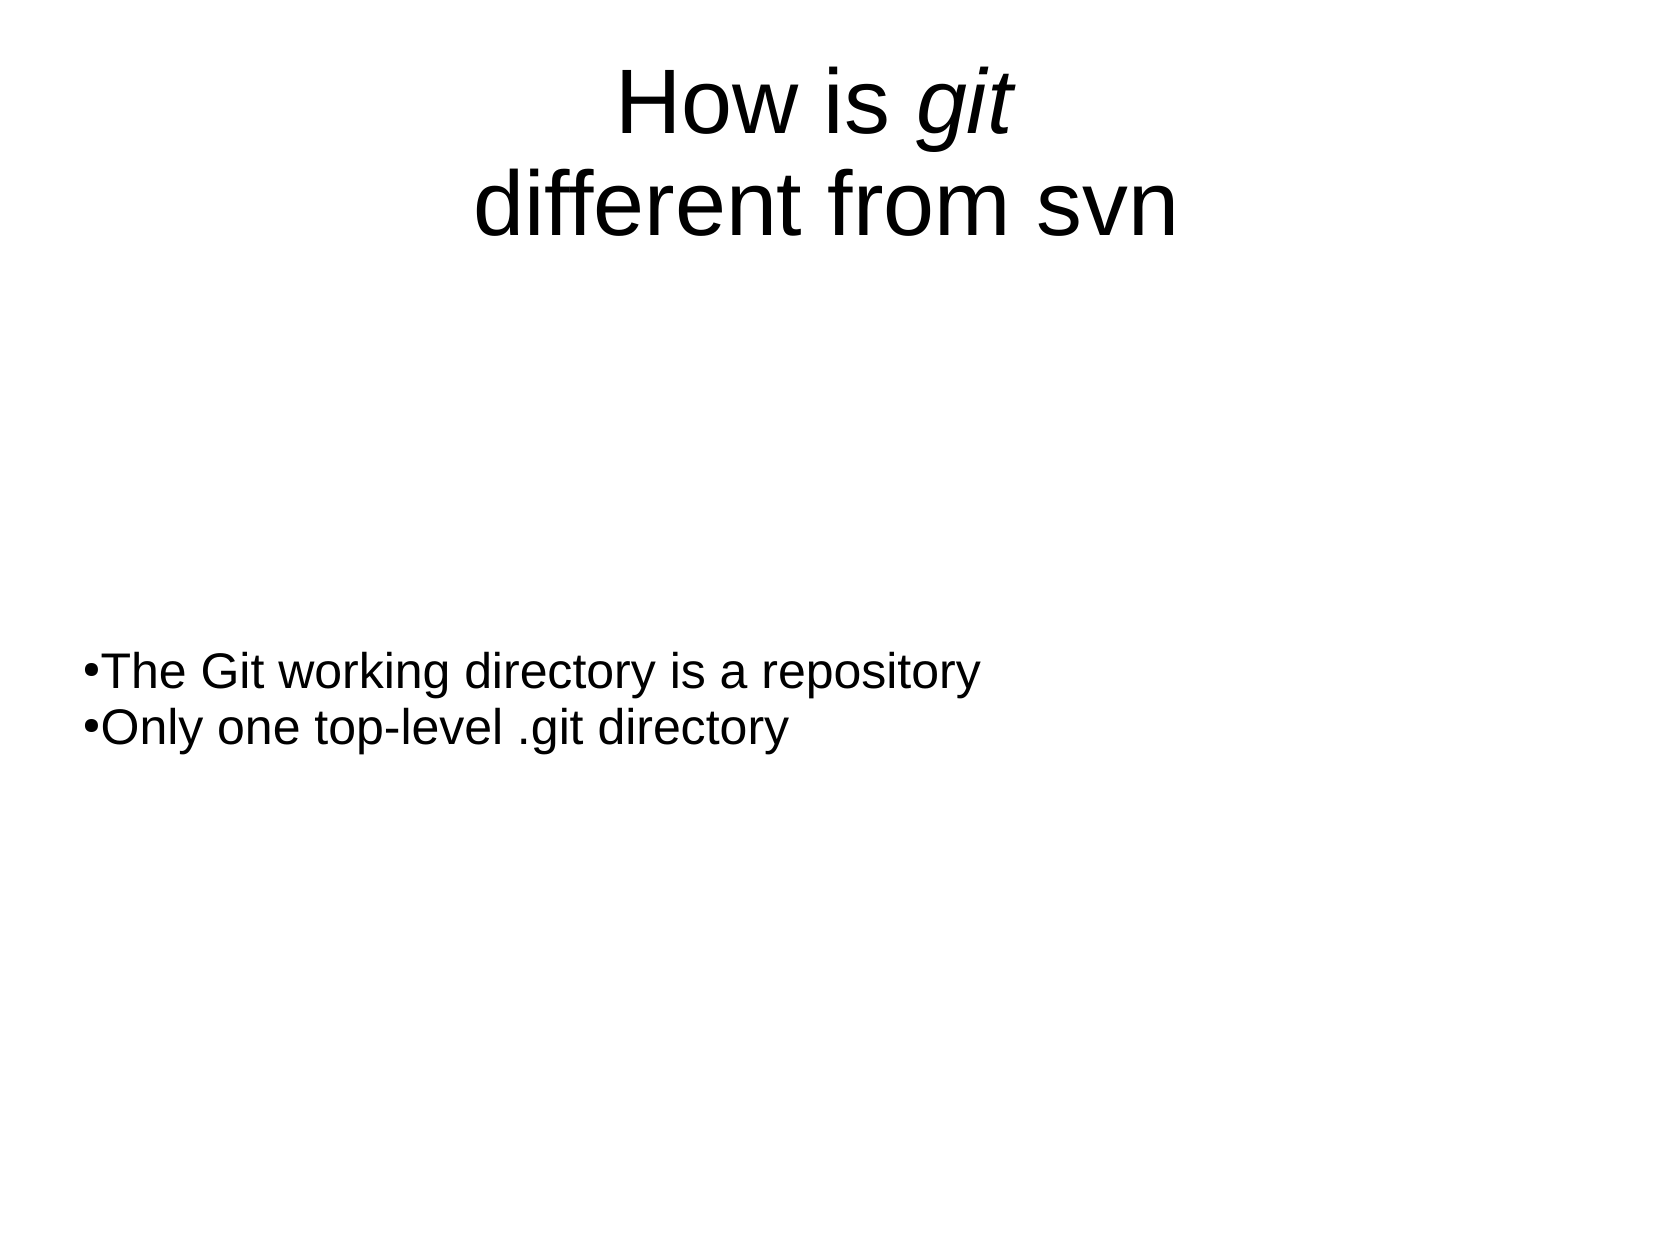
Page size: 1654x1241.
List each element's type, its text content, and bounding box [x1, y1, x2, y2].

subtitle The Git working directory is a repository Only one top-level .git directory [82, 290, 1571, 1109]
title How is git different from svn [82, 49, 1571, 257]
